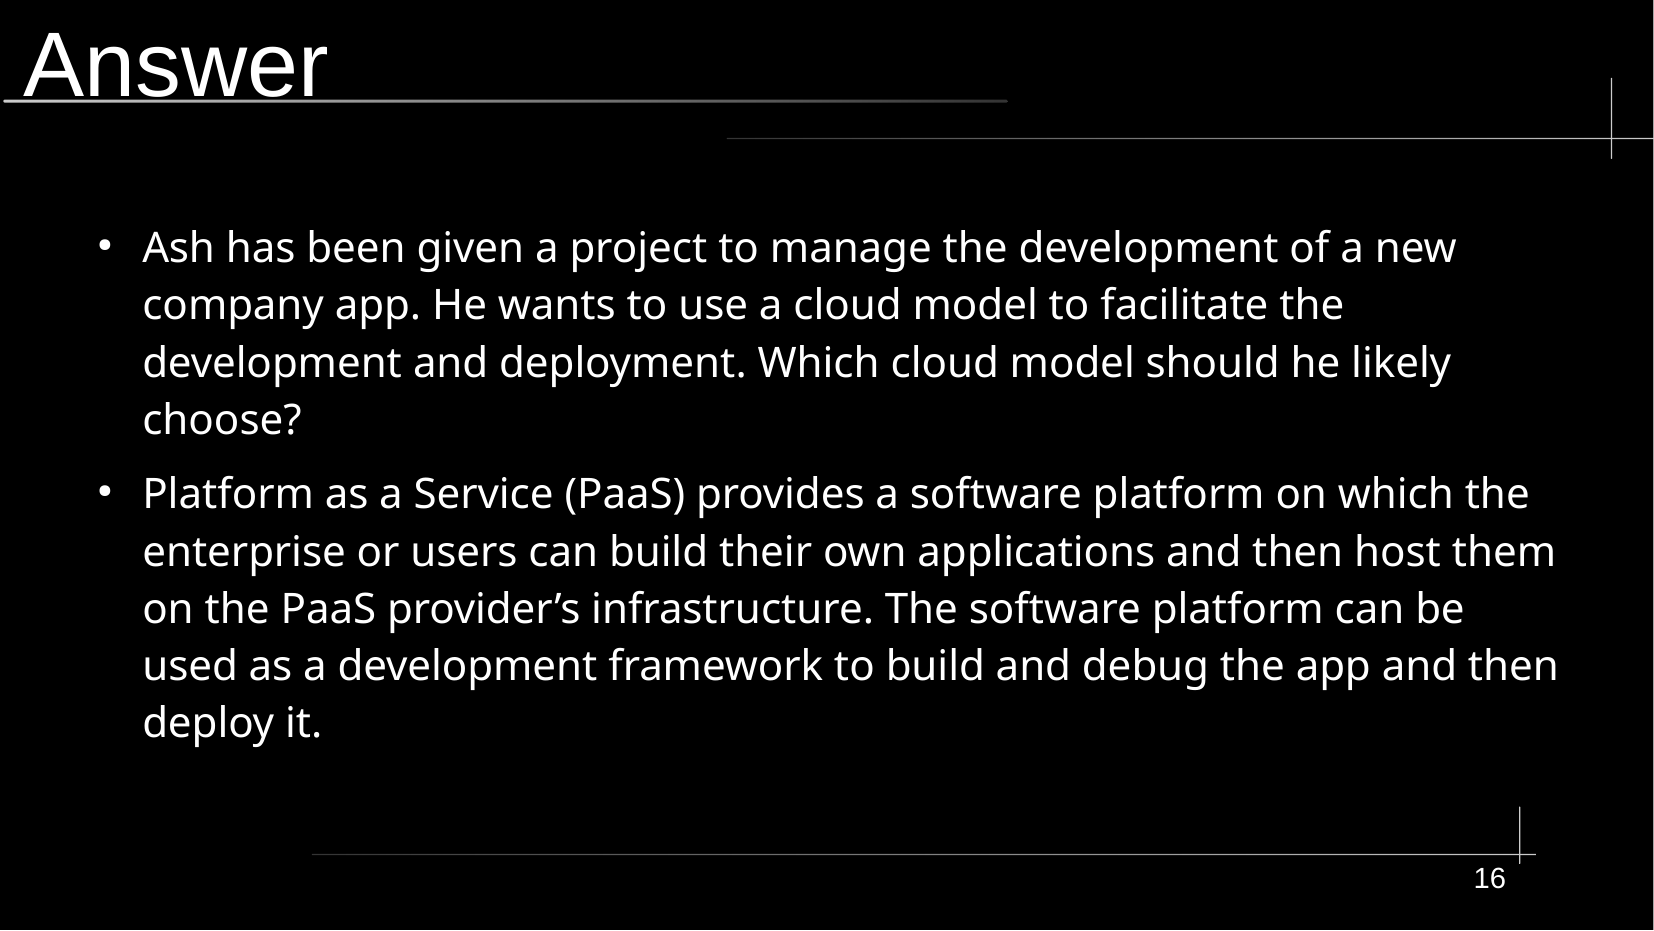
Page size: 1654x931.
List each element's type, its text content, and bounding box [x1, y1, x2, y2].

list Ash has been given a project to manage the development of a new company app. He wants to use a cloud model to facilitate the development and deployment. Which cloud model should he likely choose? Platform as a Service (PaaS) provides a software platform on which the enterprise or users can build their own applications and then host them on the PaaS provider’s infrastructure. The software platform can be used as a development framework to build and debug the app and then deploy it. [82, 217, 1571, 758]
title Answer [23, 11, 1589, 119]
